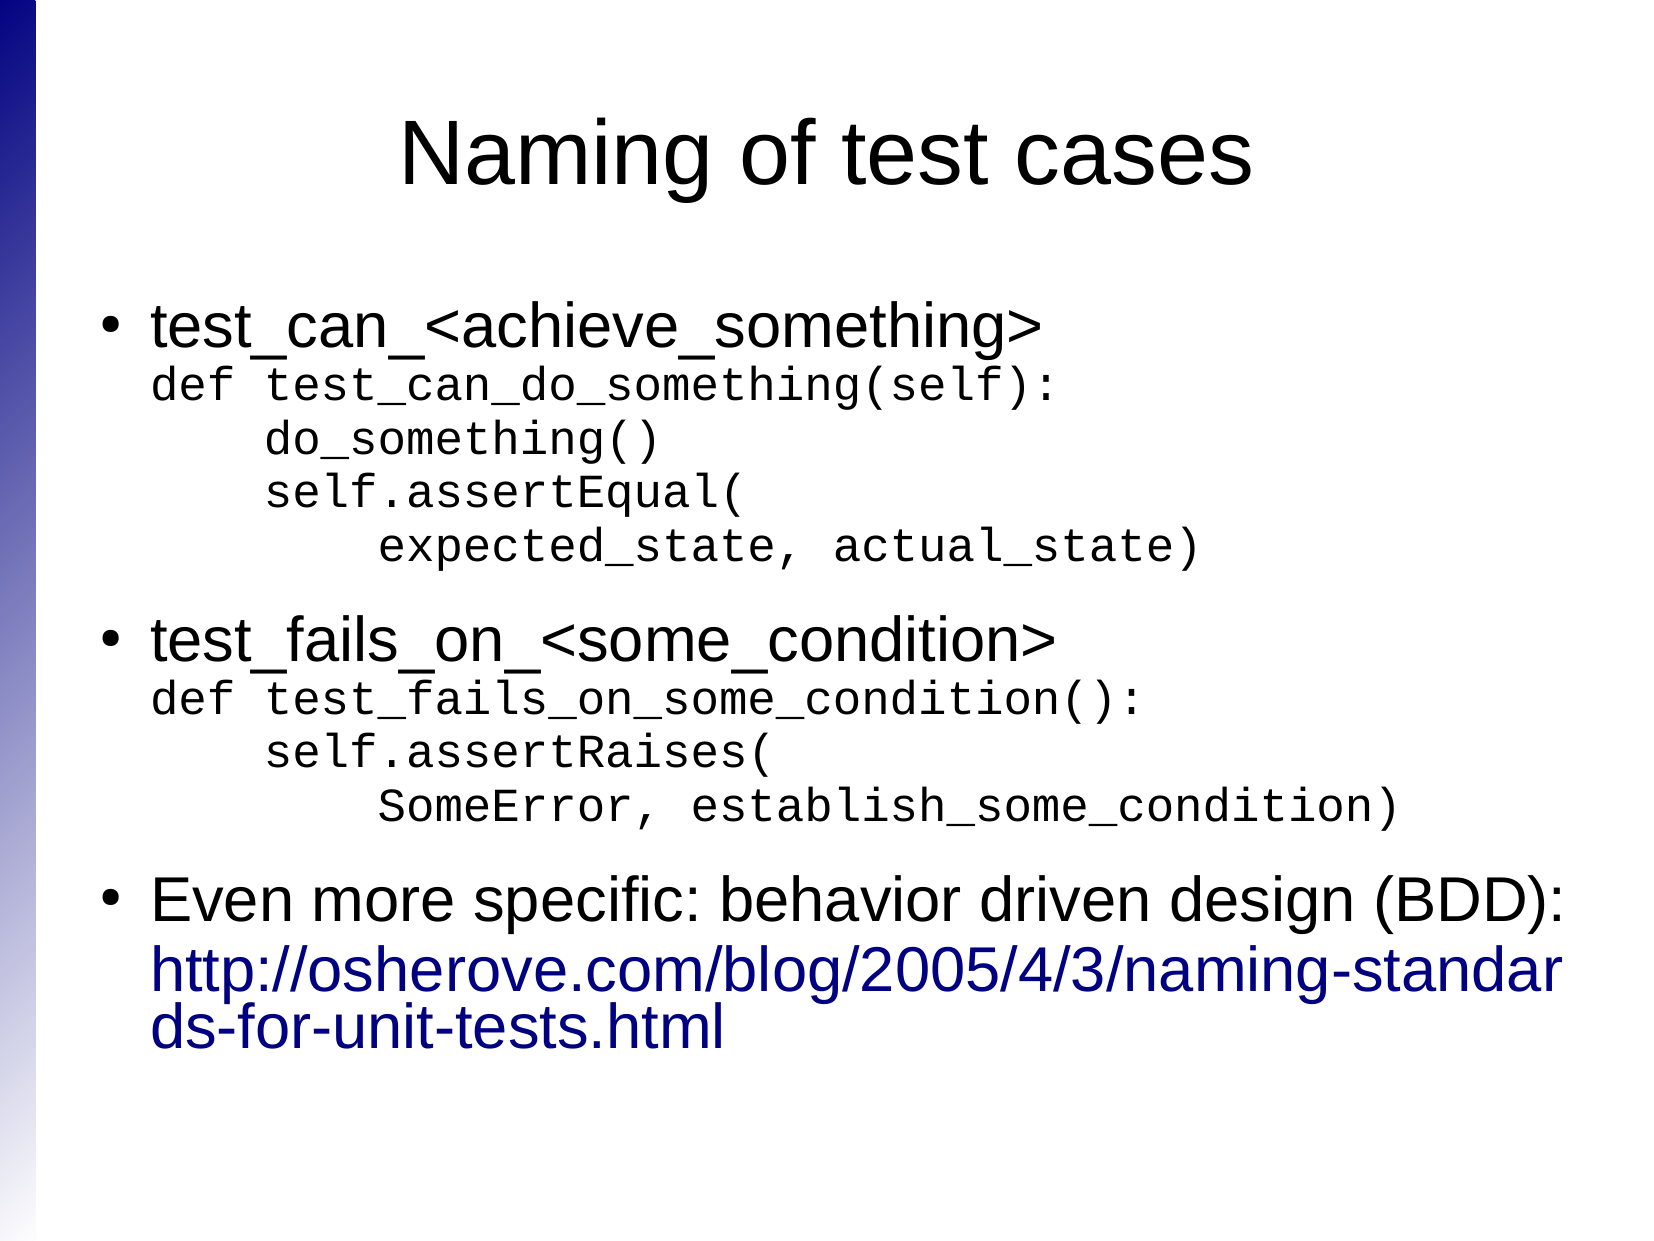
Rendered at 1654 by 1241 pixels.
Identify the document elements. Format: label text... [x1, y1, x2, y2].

title Naming of test cases [82, 49, 1571, 257]
list test_can_<achieve_something> def test_can_do_something(self): do_something() self.assertEqual( expected_state, actual_state) test_fails_on_<some_condition> def test_fails_on_some_condition(): self.assertRaises( SomeError, establish_some_condition) Even more specific: behavior driven design (BDD): http://osherove.com/blog/2005/4/3/naming-standards-for-unit-tests.html [82, 290, 1571, 1109]
